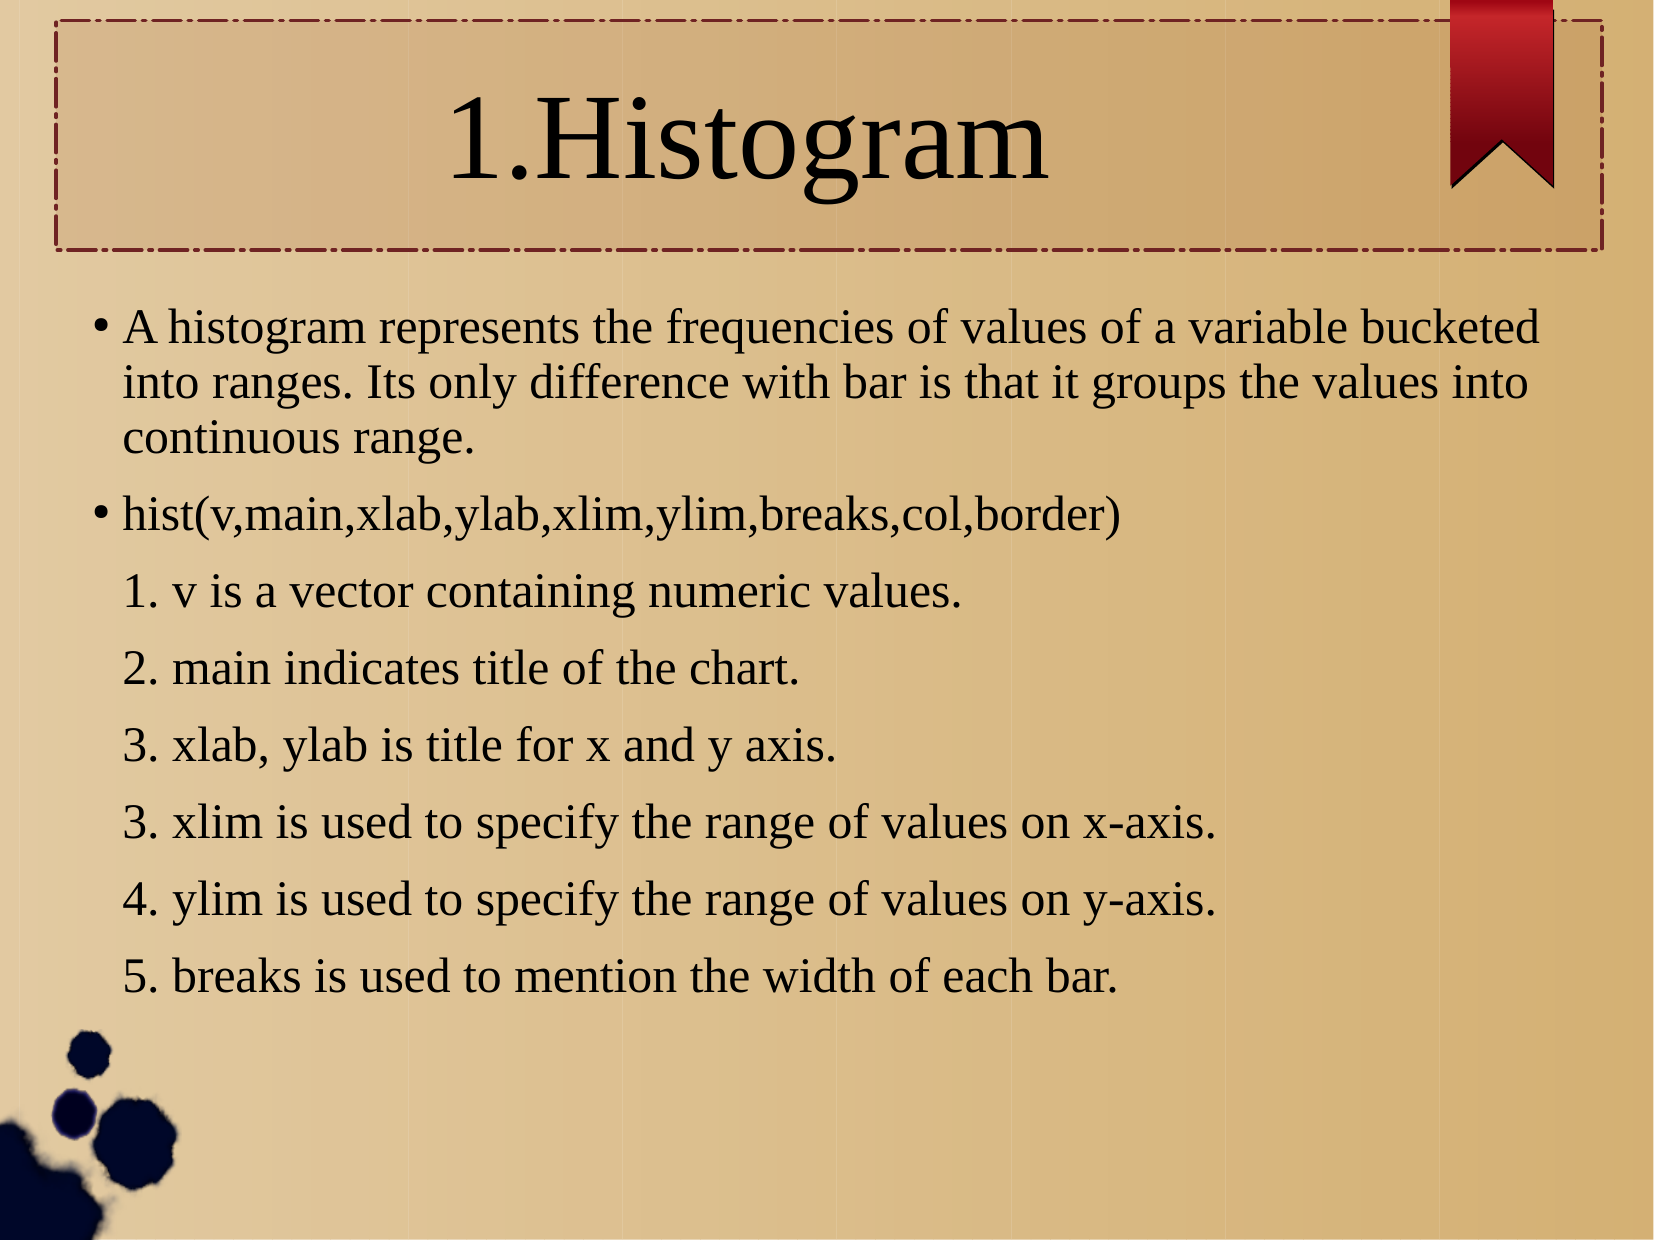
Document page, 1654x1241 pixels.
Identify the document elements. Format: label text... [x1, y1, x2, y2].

title 1.Histogram [82, 47, 1412, 229]
list A histogram represents the frequencies of values of a variable bucketed into ranges. Its only difference with bar is that it groups the values into continuous range. hist(v,main,xlab,ylab,xlim,ylim,breaks,col,border) 1. v is a vector containing numeric values. 2. main indicates title of the chart. 3. xlab, ylab is title for x and y axis. 3. xlim is used to specify the range of values on x-axis. 4. ylim is used to specify the range of values on y-axis. 5. breaks is used to mention the width of each bar. [82, 299, 1571, 1019]
